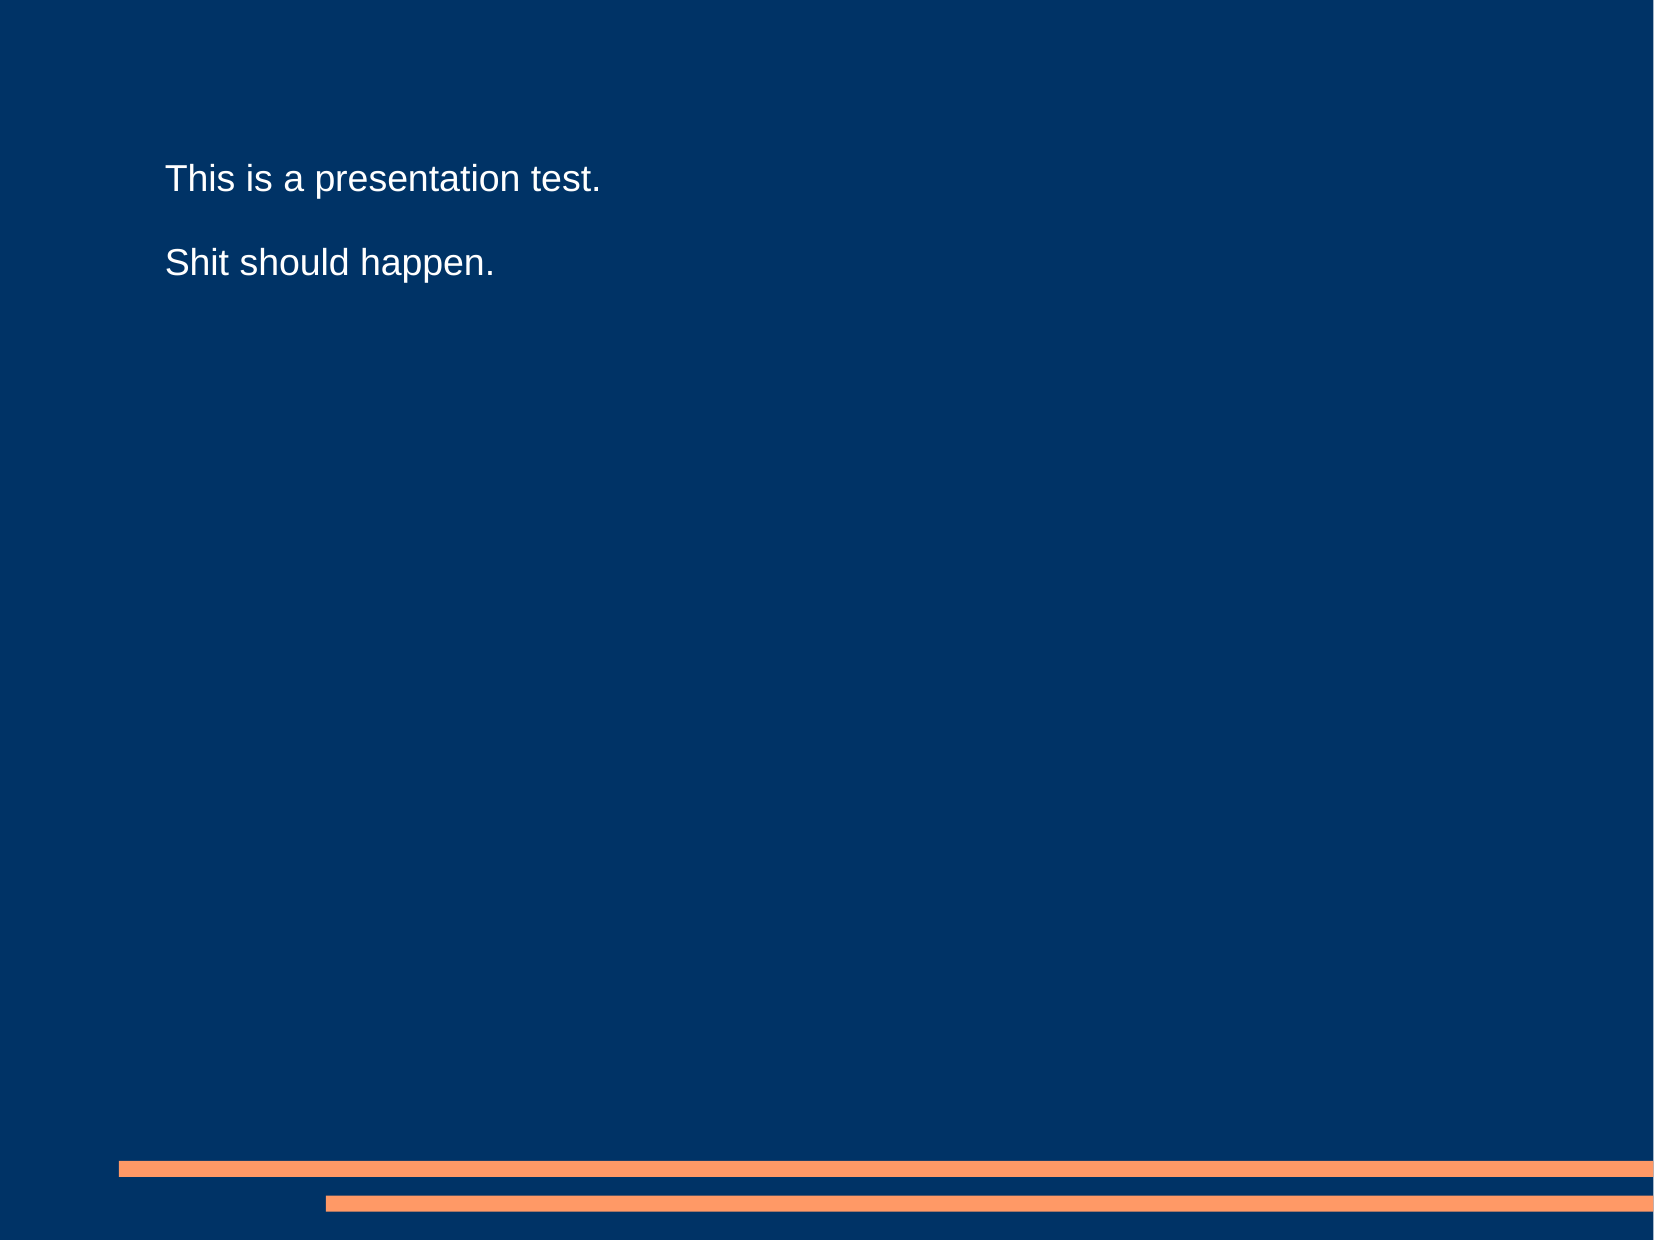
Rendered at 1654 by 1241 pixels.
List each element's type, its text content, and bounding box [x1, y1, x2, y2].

text_box This is a presentation test. Shit should happen. [150, 150, 1576, 417]
